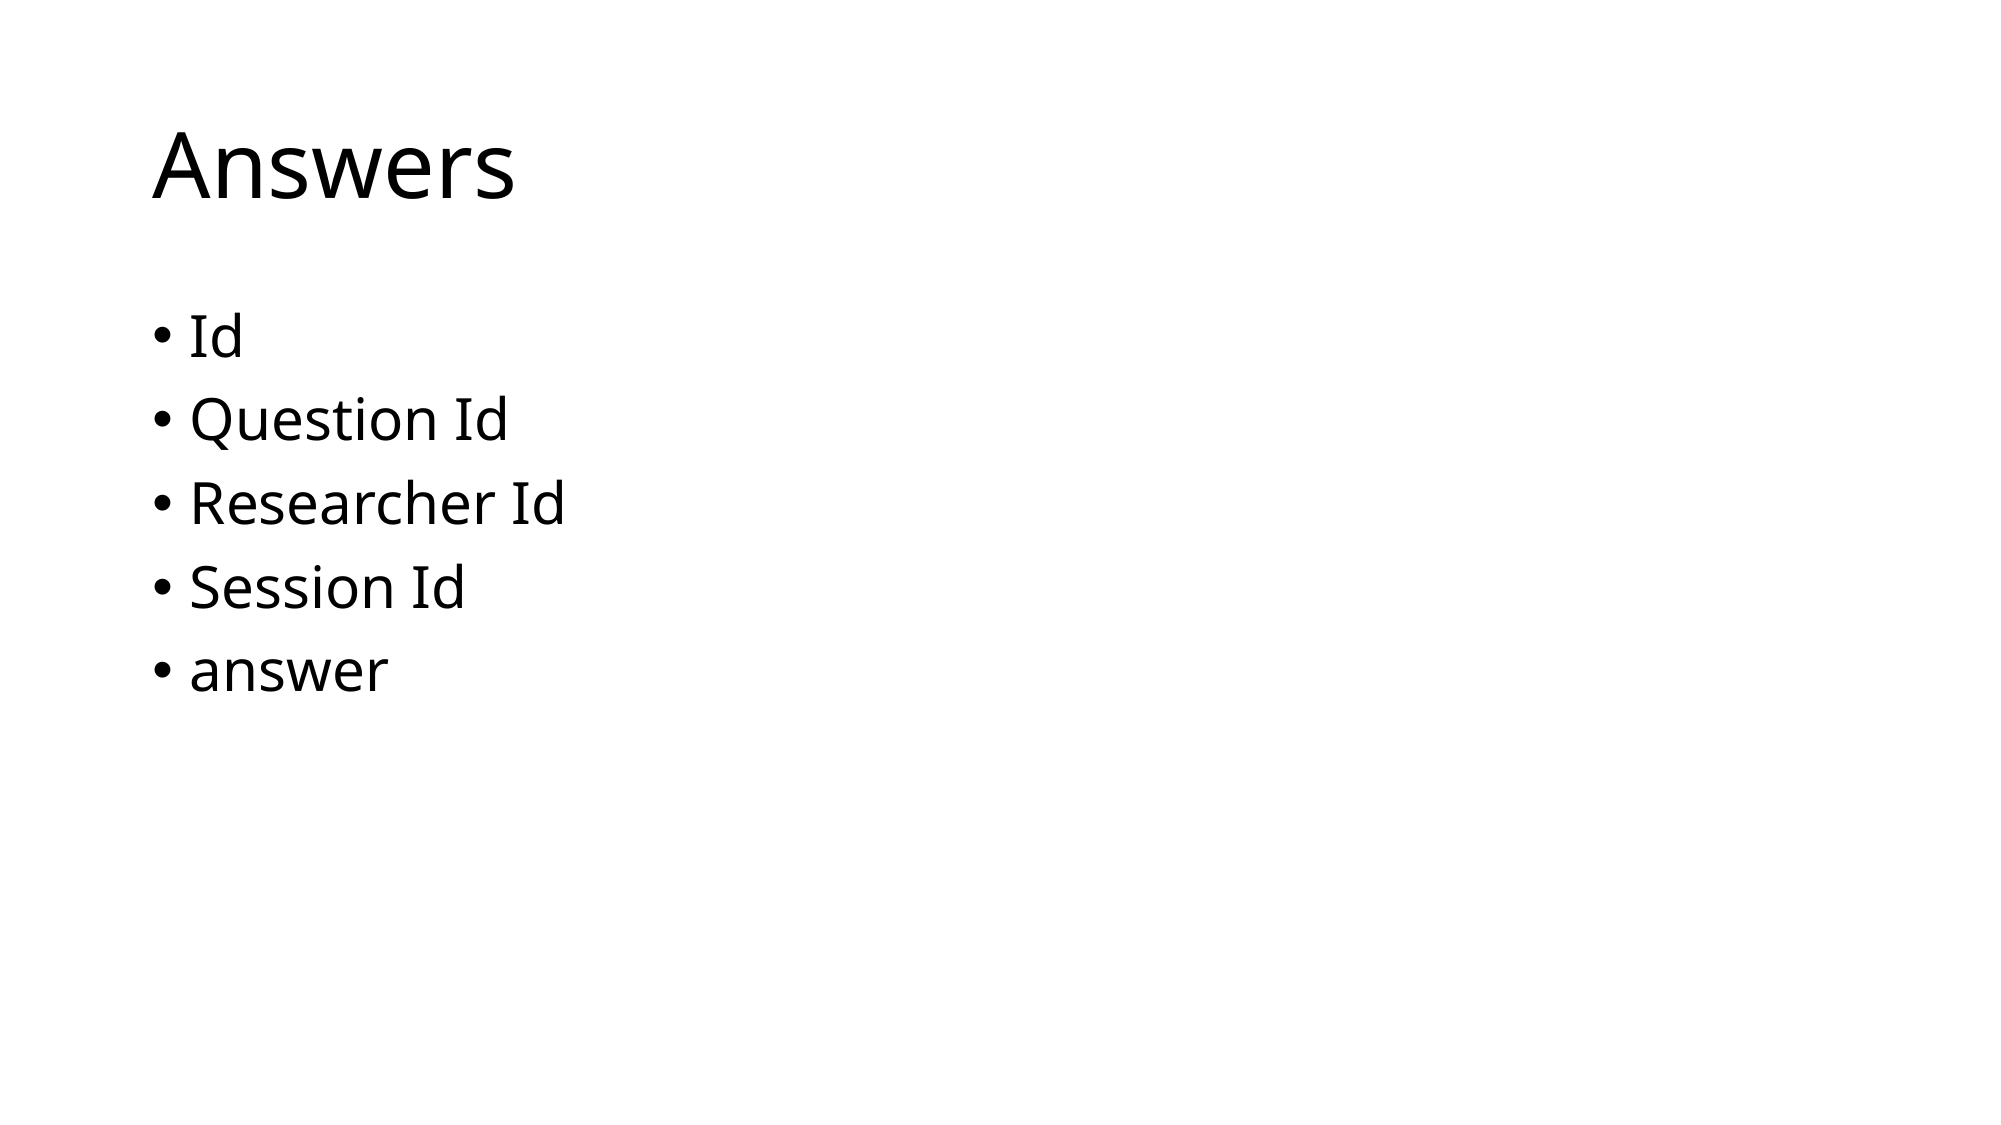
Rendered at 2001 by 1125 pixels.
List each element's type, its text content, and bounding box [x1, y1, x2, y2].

title Answers [137, 59, 1863, 278]
list Id Question Id Researcher Id Session Id answer [137, 299, 1863, 1014]
